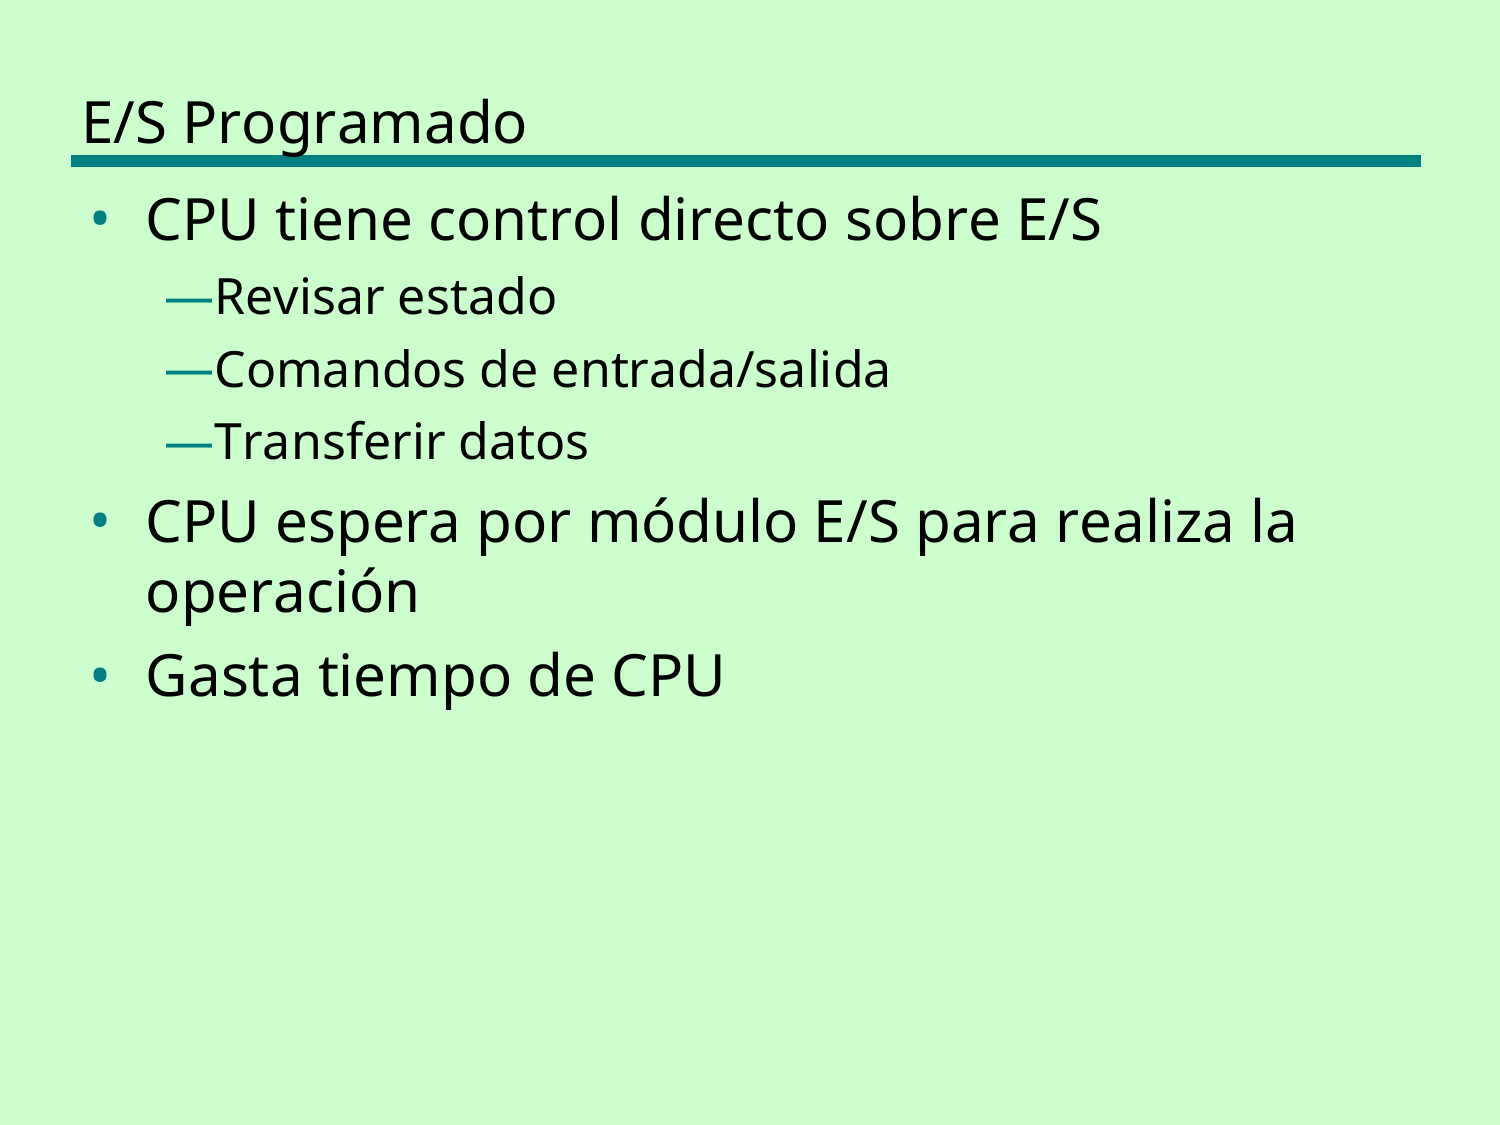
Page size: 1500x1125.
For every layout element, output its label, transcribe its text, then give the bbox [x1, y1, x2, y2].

list CPU tiene control directo sobre E/S Revisar estado Comandos de entrada/salida Transferir datos CPU espera por módulo E/S para realiza la operación Gasta tiempo de CPU [74, 174, 1417, 1101]
title E/S Programado [66, 24, 1413, 163]
